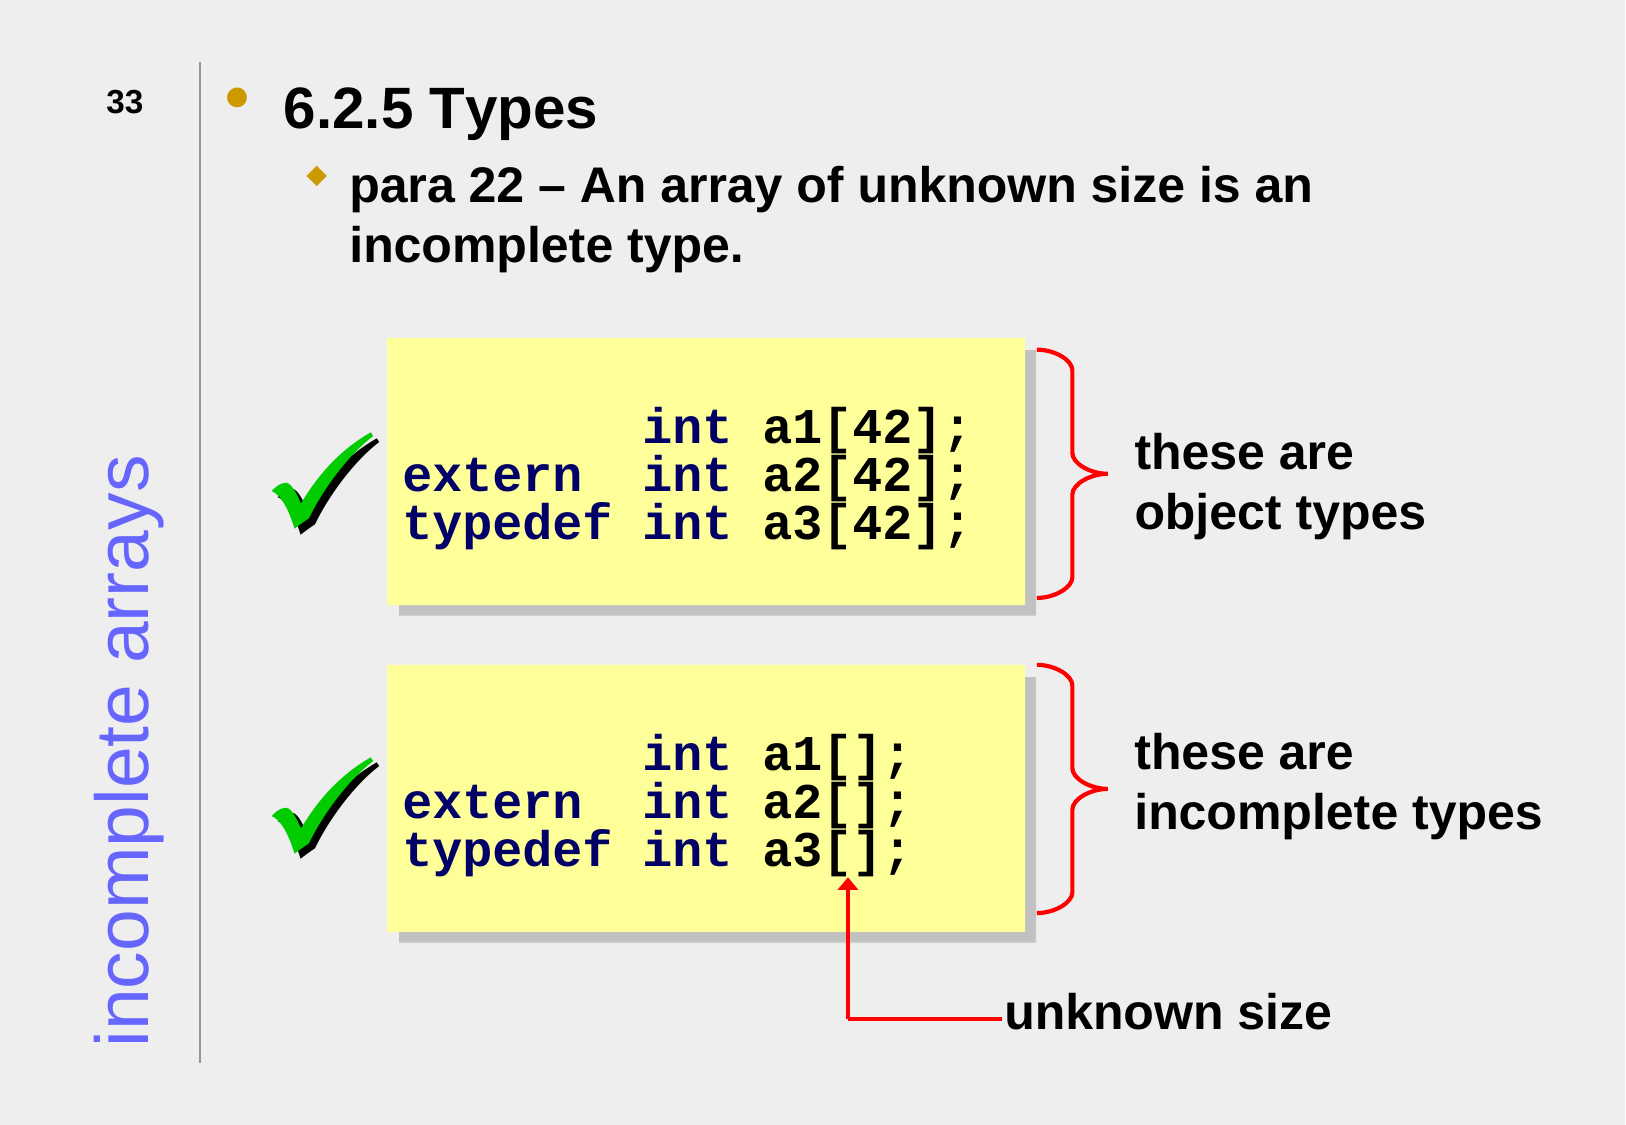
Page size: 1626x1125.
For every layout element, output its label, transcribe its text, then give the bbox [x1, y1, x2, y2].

title incomplete arrays [50, 187, 188, 1063]
text_box int a1[42]; extern int a2[42]; typedef int a3[42]; [387, 337, 1026, 606]
text_box int a1[]; extern int a2[]; typedef int a3[]; [387, 664, 1026, 932]
text_box these are object types [1119, 411, 1442, 548]
text_box unknown size [989, 971, 1348, 1048]
text_box  [245, 391, 435, 587]
text_box these are incomplete types [1119, 711, 1559, 848]
list 6.2.5 Types para 22 – An array of unknown size is an incomplete type. [212, 62, 1550, 1063]
text_box  [245, 716, 435, 911]
